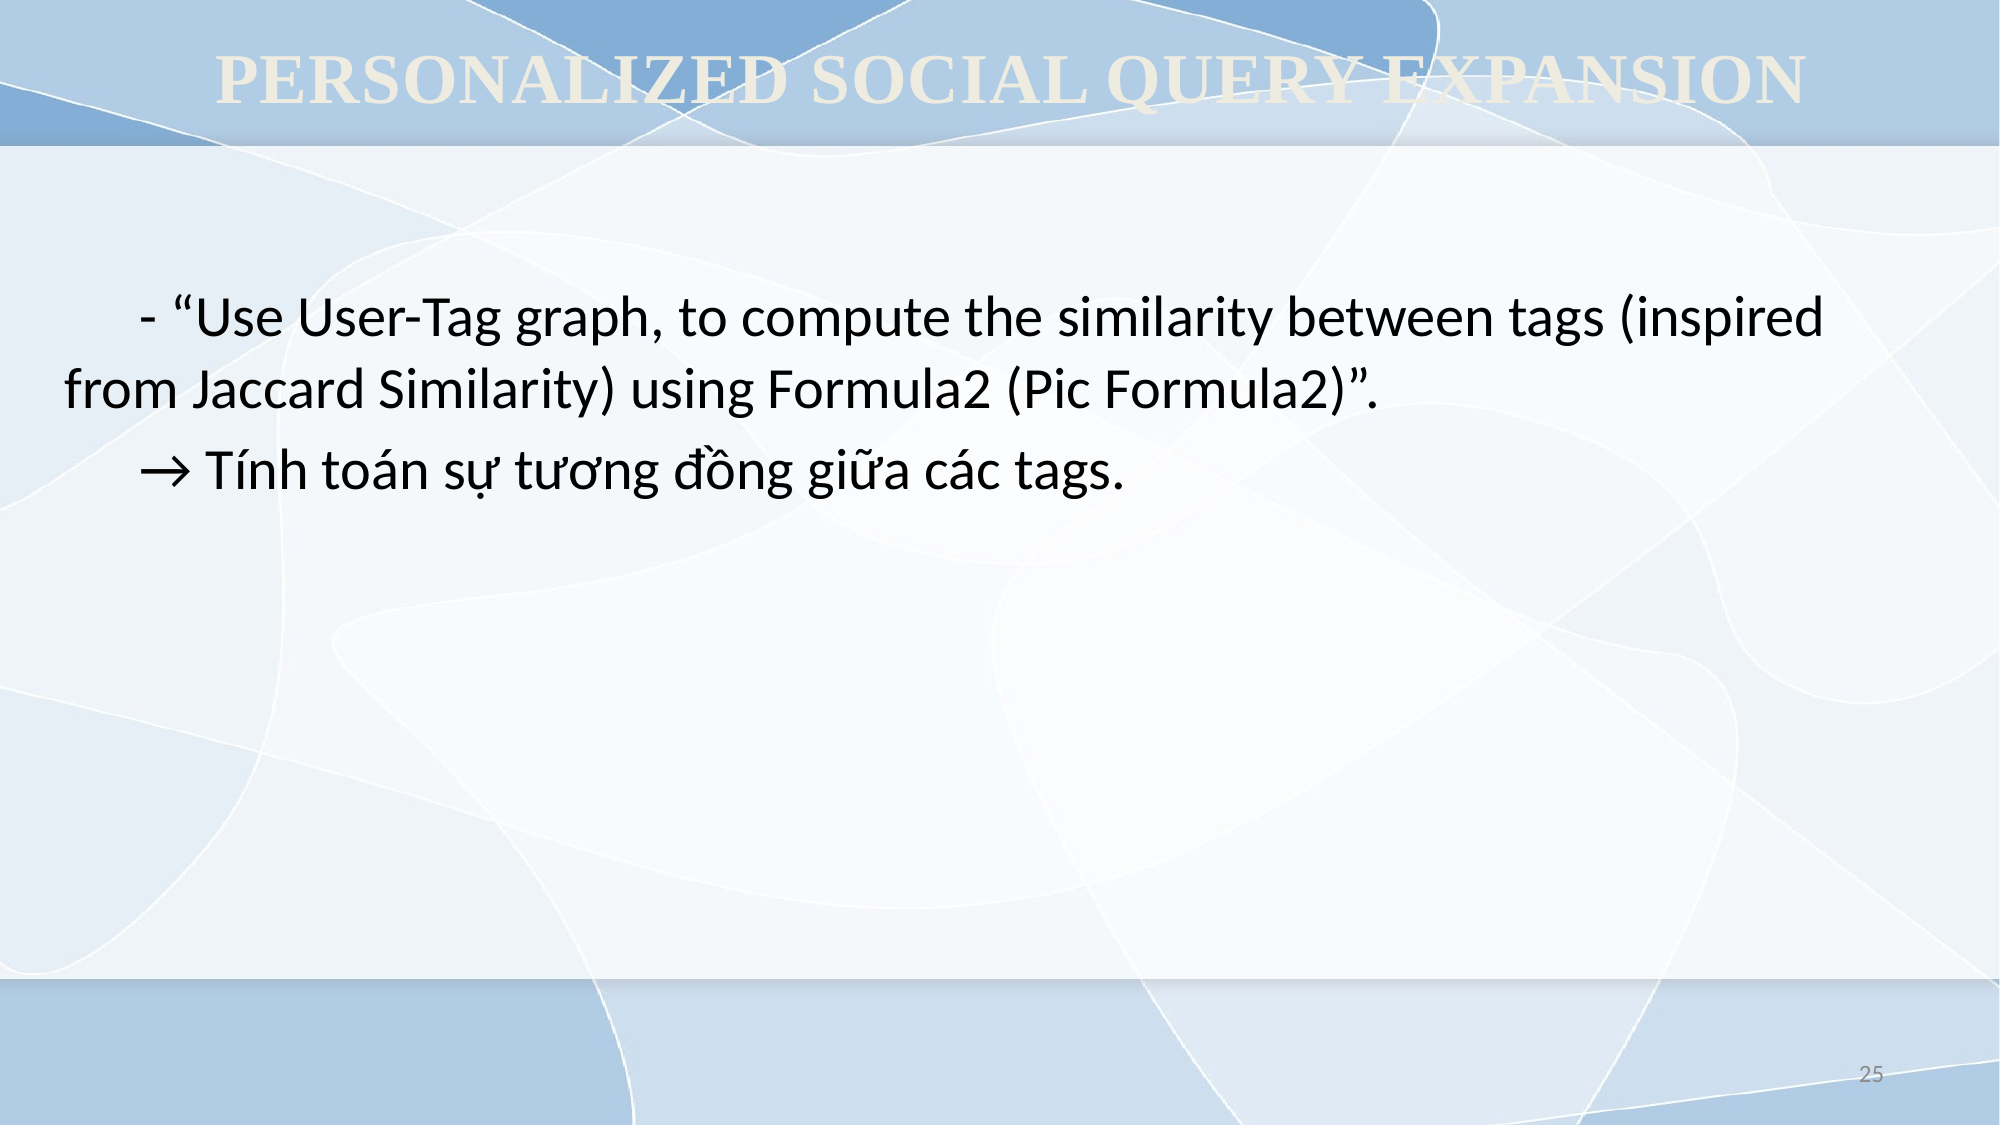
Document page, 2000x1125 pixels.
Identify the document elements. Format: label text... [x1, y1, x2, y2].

slide_number <number> [1432, 1042, 1900, 1103]
list - “Use User-Tag graph, to compute the similarity between tags (inspired from Jaccard Similarity) using Formula2 (Pic Formula2)”. → Tính toán sự tương đồng giữa các tags. [49, 262, 1950, 925]
title PERSONALIZED SOCIAL QUERY EXPANSION [24, 0, 2000, 150]
